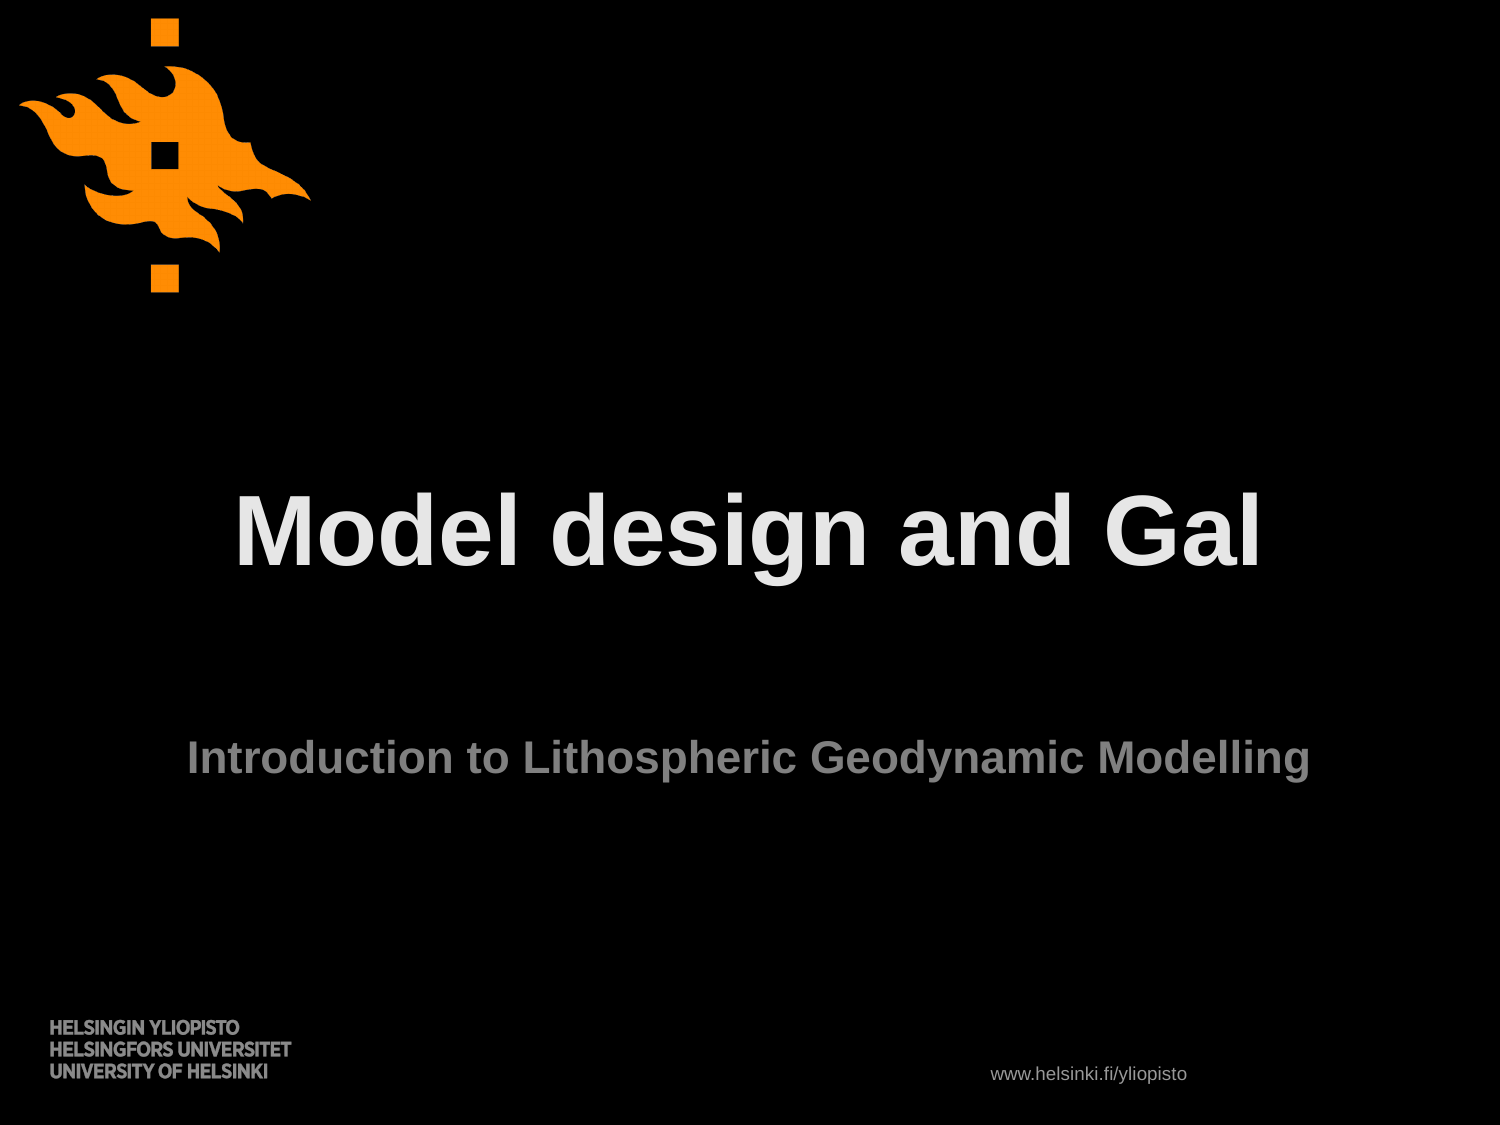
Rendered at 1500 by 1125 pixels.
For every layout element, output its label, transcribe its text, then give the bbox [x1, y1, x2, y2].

picture [32, 1001, 309, 1096]
subtitle Introduction to Lithospheric Geodynamic Modelling [52, 639, 1447, 876]
picture [0, 0, 337, 318]
title Model design and Gal [52, 372, 1447, 639]
